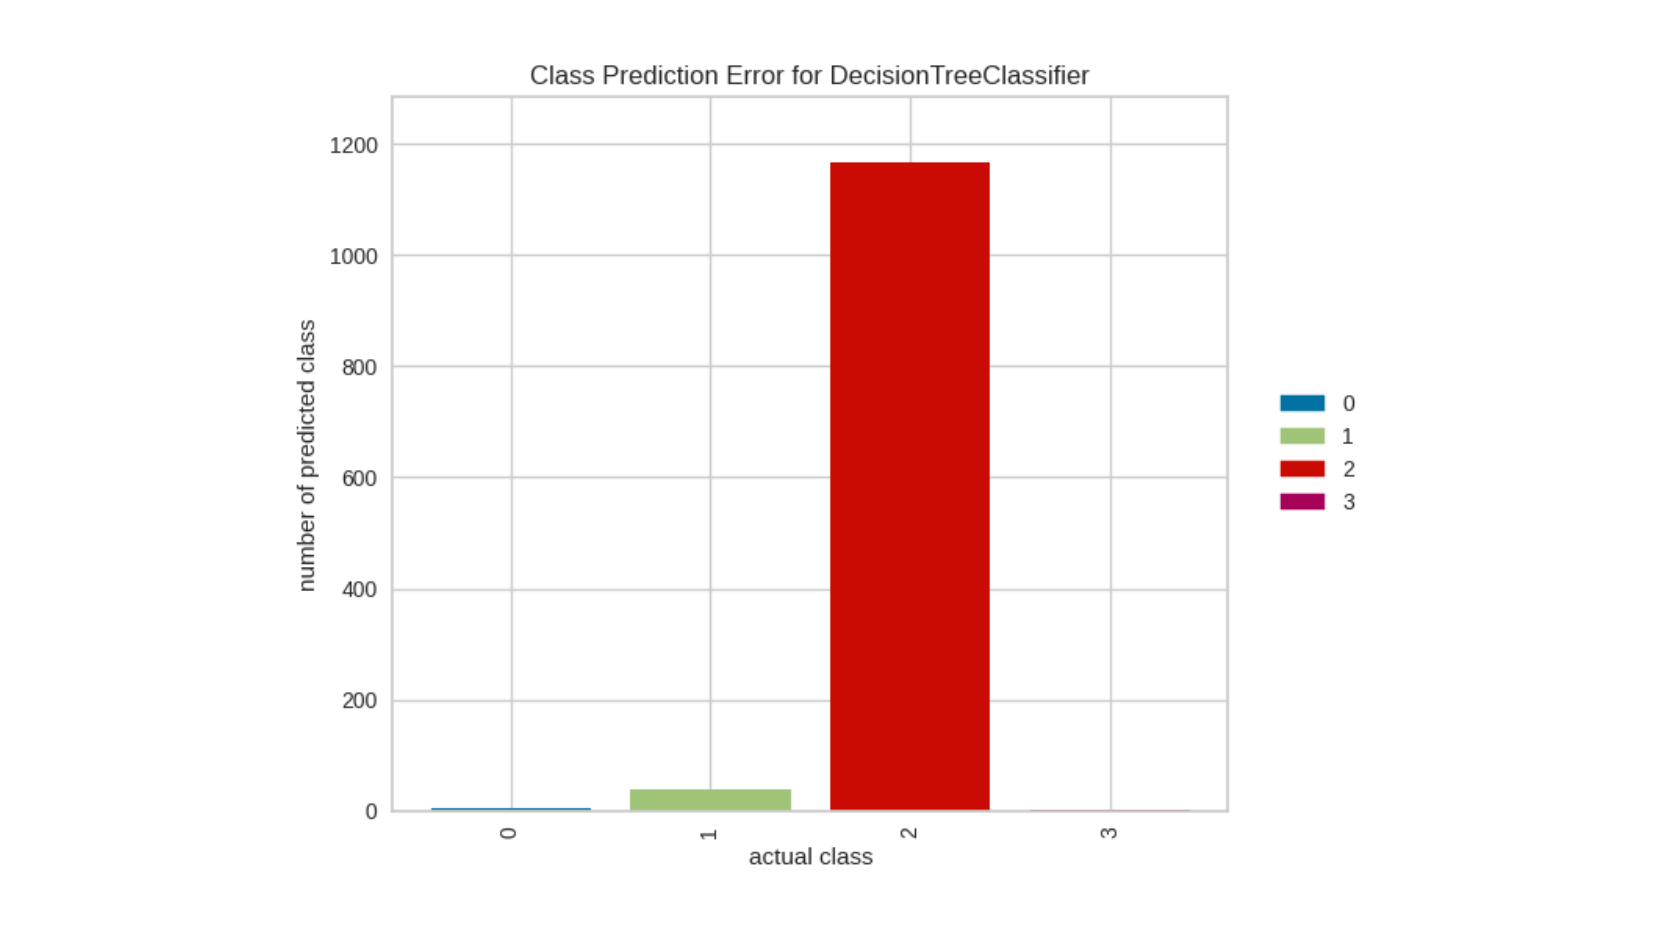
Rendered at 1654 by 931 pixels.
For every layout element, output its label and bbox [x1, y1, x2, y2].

picture [283, 50, 1378, 885]
